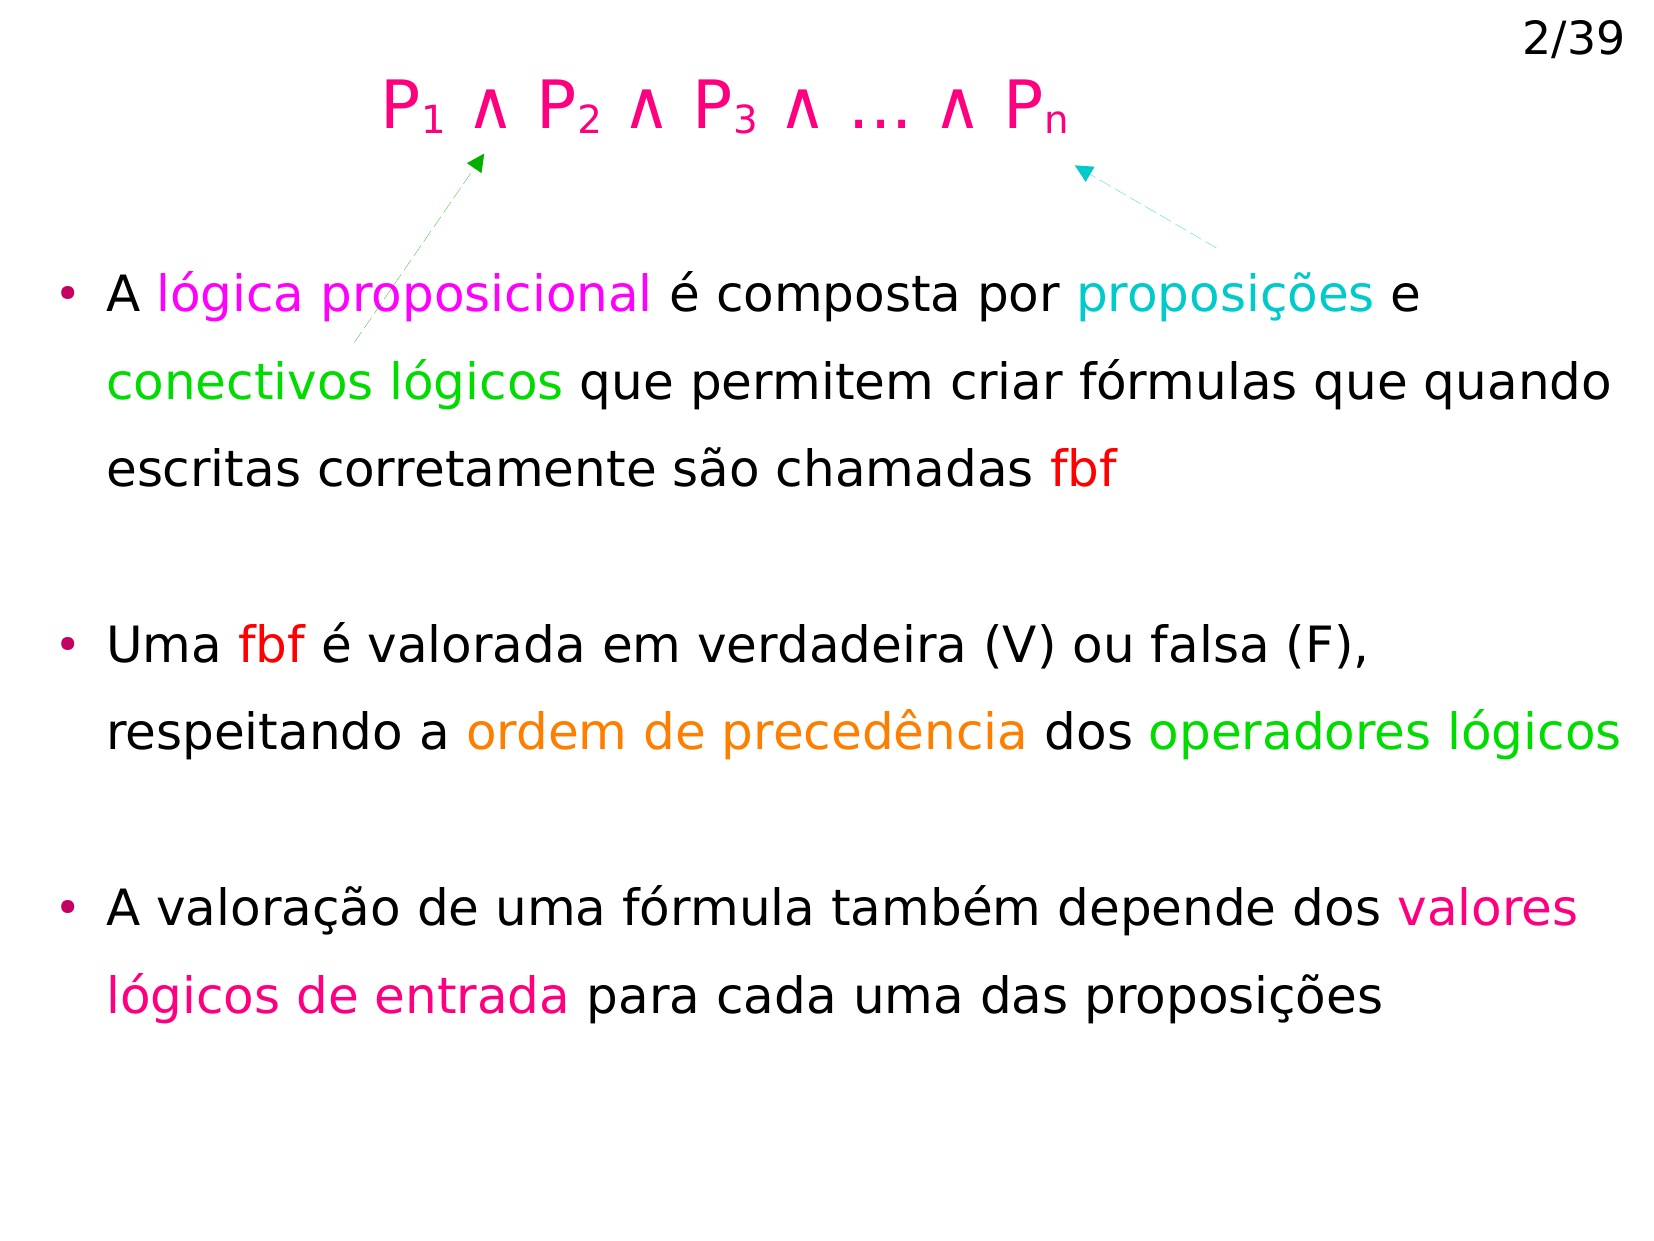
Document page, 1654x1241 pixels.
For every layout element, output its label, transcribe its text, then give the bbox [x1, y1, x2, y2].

text_box P1 ∧ P2 ∧ P3 ∧ ... ∧ Pn [366, 59, 1288, 166]
list A lógica proposicional é composta por proposições e conectivos lógicos que permitem criar fórmulas que quando escritas corretamente são chamadas fbf Uma fbf é valorada em verdadeira (V) ou falsa (F), respeitando a ordem de precedência dos operadores lógicos A valoração de uma fórmula também depende dos valores lógicos de entrada para cada uma das proposições [59, 236, 1625, 1211]
